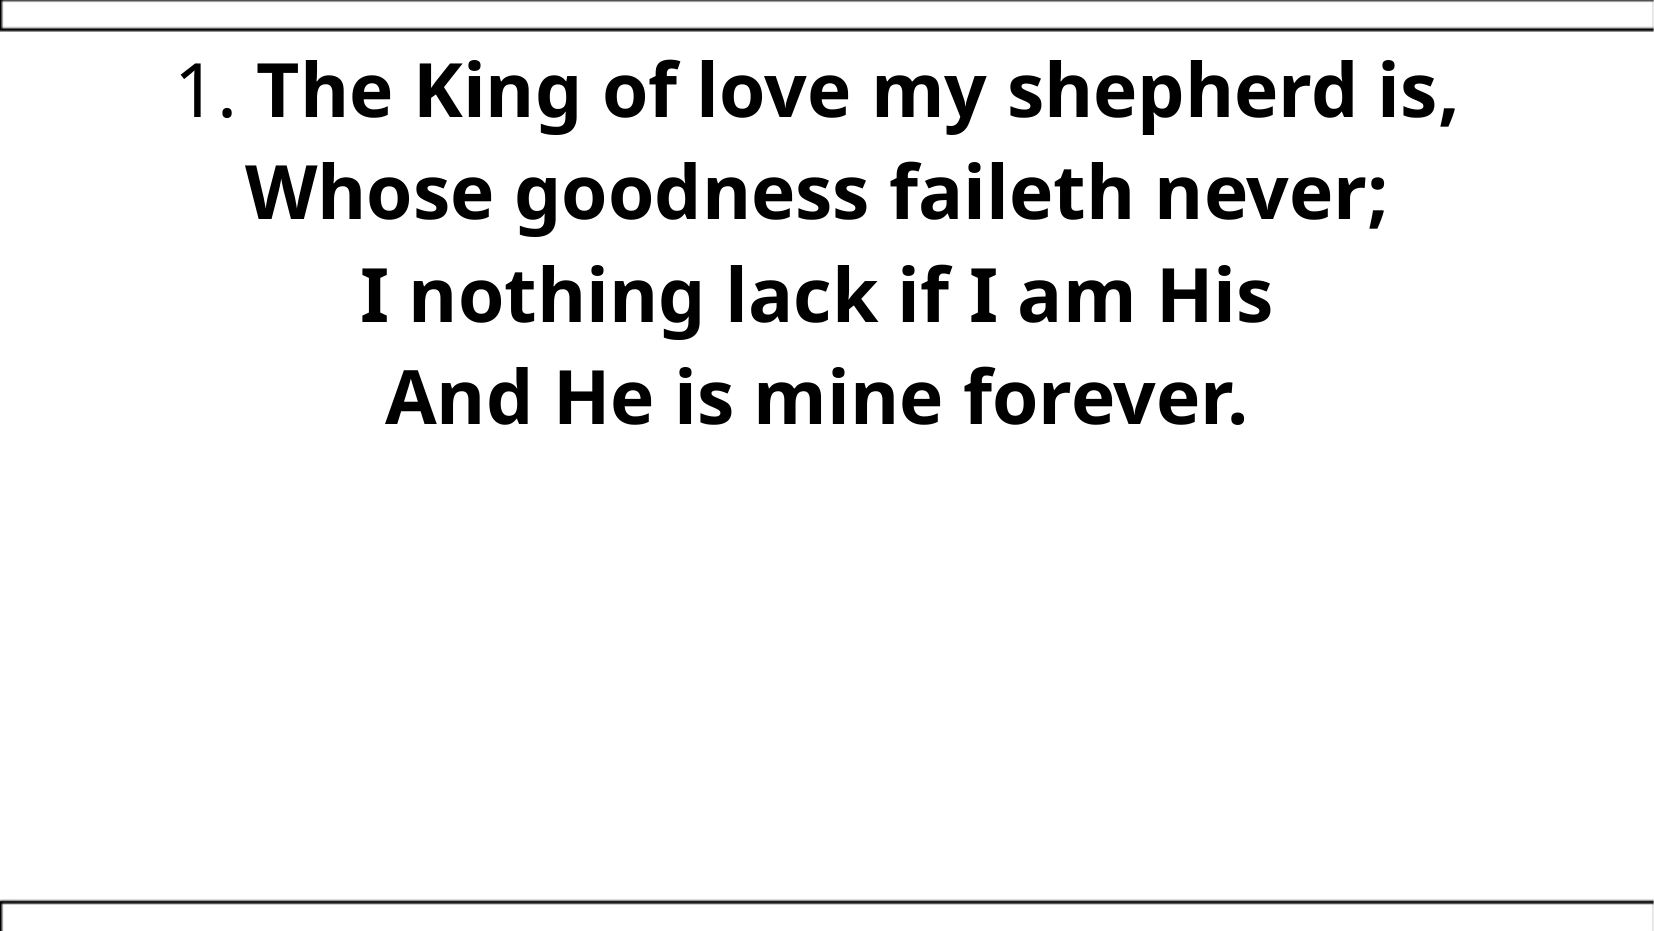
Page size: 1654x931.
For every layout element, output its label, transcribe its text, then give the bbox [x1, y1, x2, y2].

picture [0, 0, 1654, 931]
text_box 1. The King of love my shepherd is, Whose goodness faileth never; I nothing lack if I am His And He is mine forever. [90, 30, 1546, 451]
